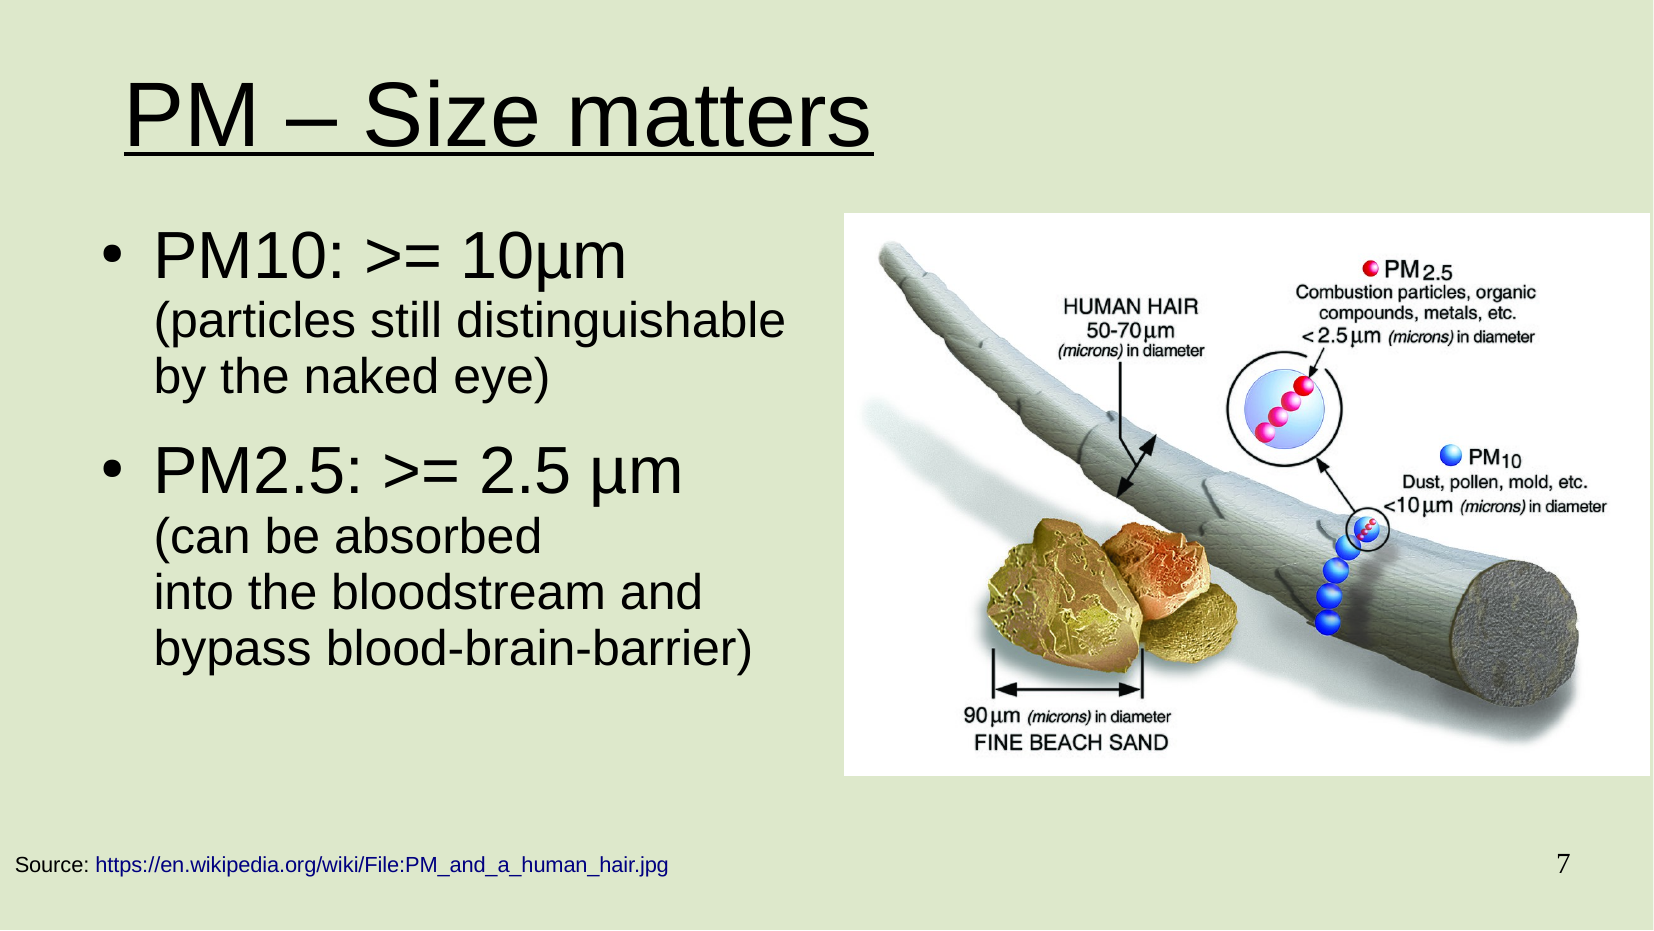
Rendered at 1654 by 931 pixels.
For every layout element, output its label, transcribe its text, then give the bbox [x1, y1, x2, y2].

title PM – Size matters [82, 37, 915, 193]
list PM10: >= 10µm (particles still distinguishable by the naked eye) PM2.5: >= 2.5 µm (can be absorbed into the bloodstream and bypass blood-brain-barrier) [82, 217, 830, 758]
picture [844, 213, 1650, 776]
text_box Source: https://en.wikipedia.org/wiki/File:PM_and_a_human_hair.jpg [0, 845, 835, 885]
